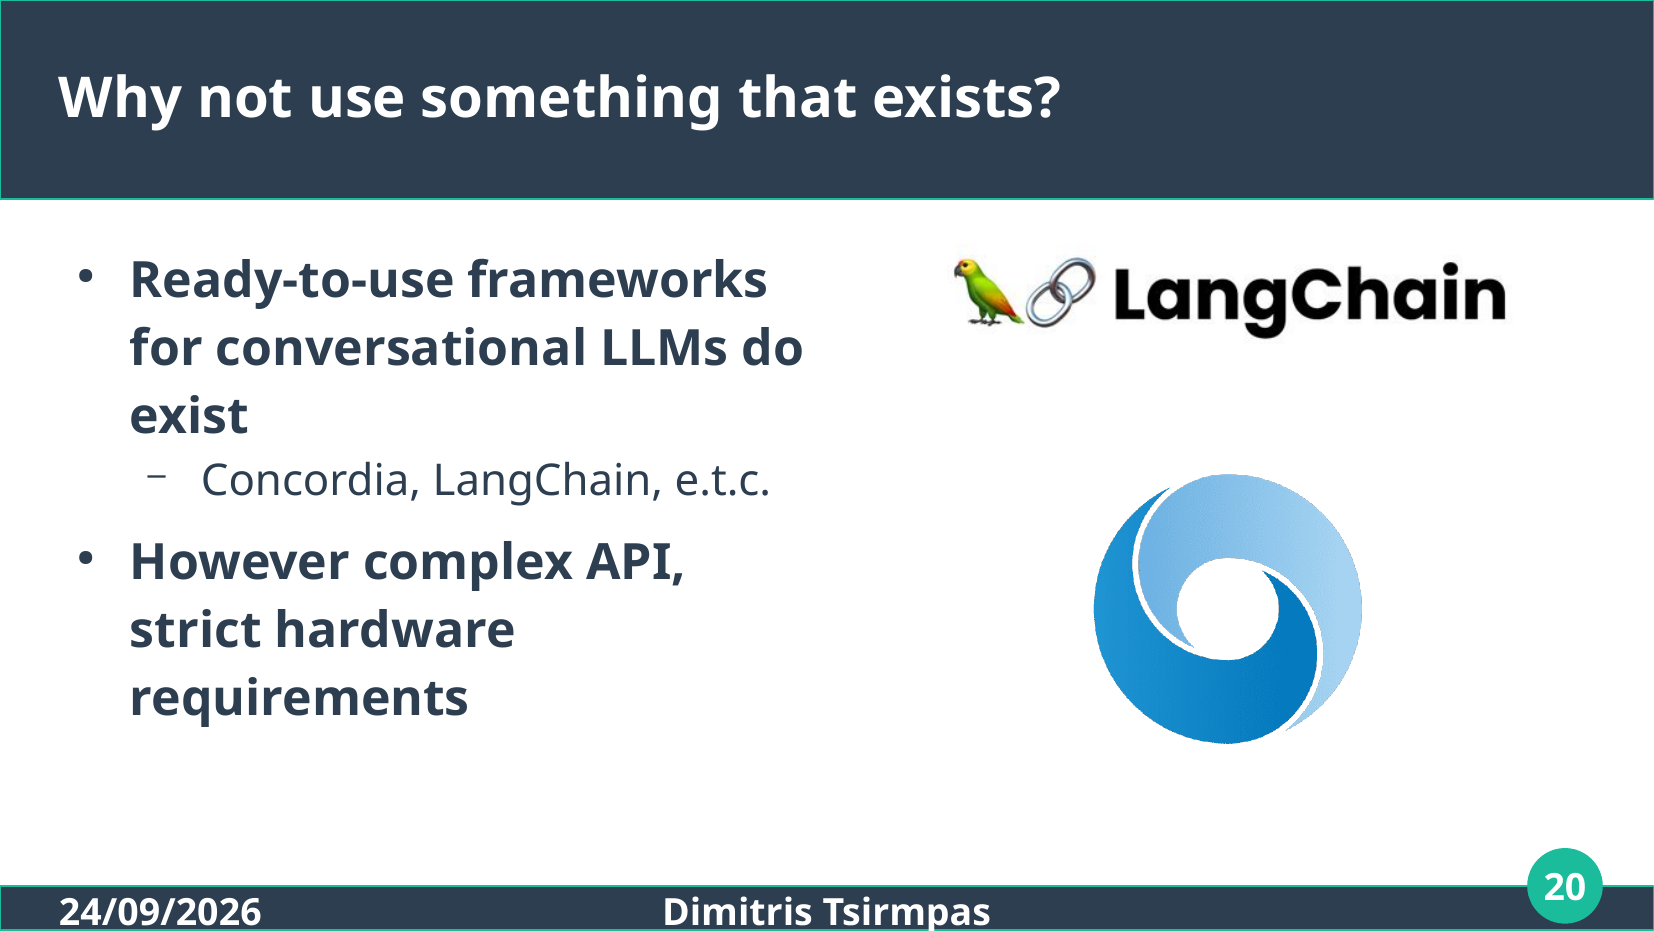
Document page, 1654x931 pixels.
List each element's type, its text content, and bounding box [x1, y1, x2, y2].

picture [1050, 471, 1373, 751]
list Ready-to-use frameworks for conversational LLMs do exist Concordia, LangChain, e.t.c. However complex API, strict hardware requirements [59, 243, 809, 864]
picture [937, 225, 1525, 369]
title Why not use something that exists? [59, 37, 1595, 155]
